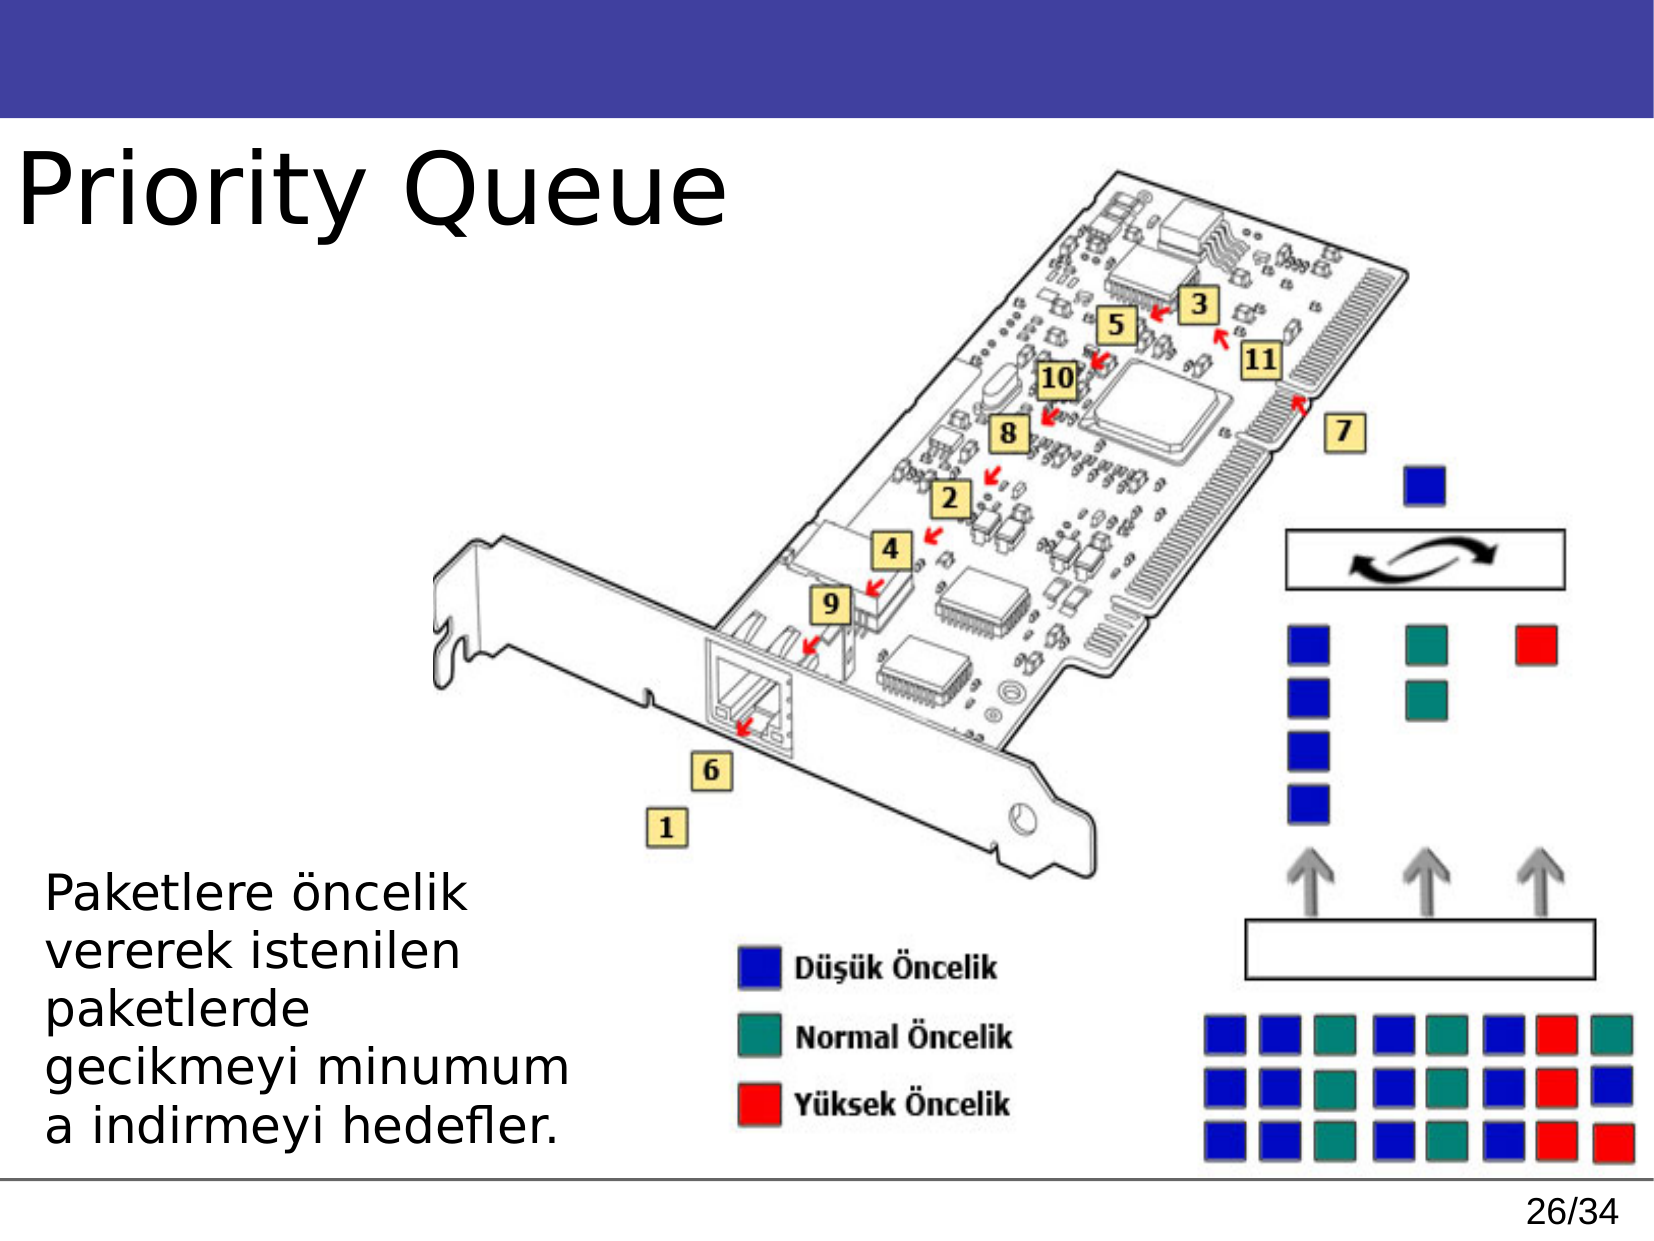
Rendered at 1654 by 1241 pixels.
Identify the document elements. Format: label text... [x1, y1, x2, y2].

text_box <number>/34 [1511, 1183, 1654, 1241]
text_box Paketlere öncelik vererek istenilen paketlerde gecikmeyi minumum a indirmeyi hedefler. [29, 856, 591, 1163]
text_box Priority Queue [0, 124, 1654, 256]
picture [433, 256, 1654, 1182]
